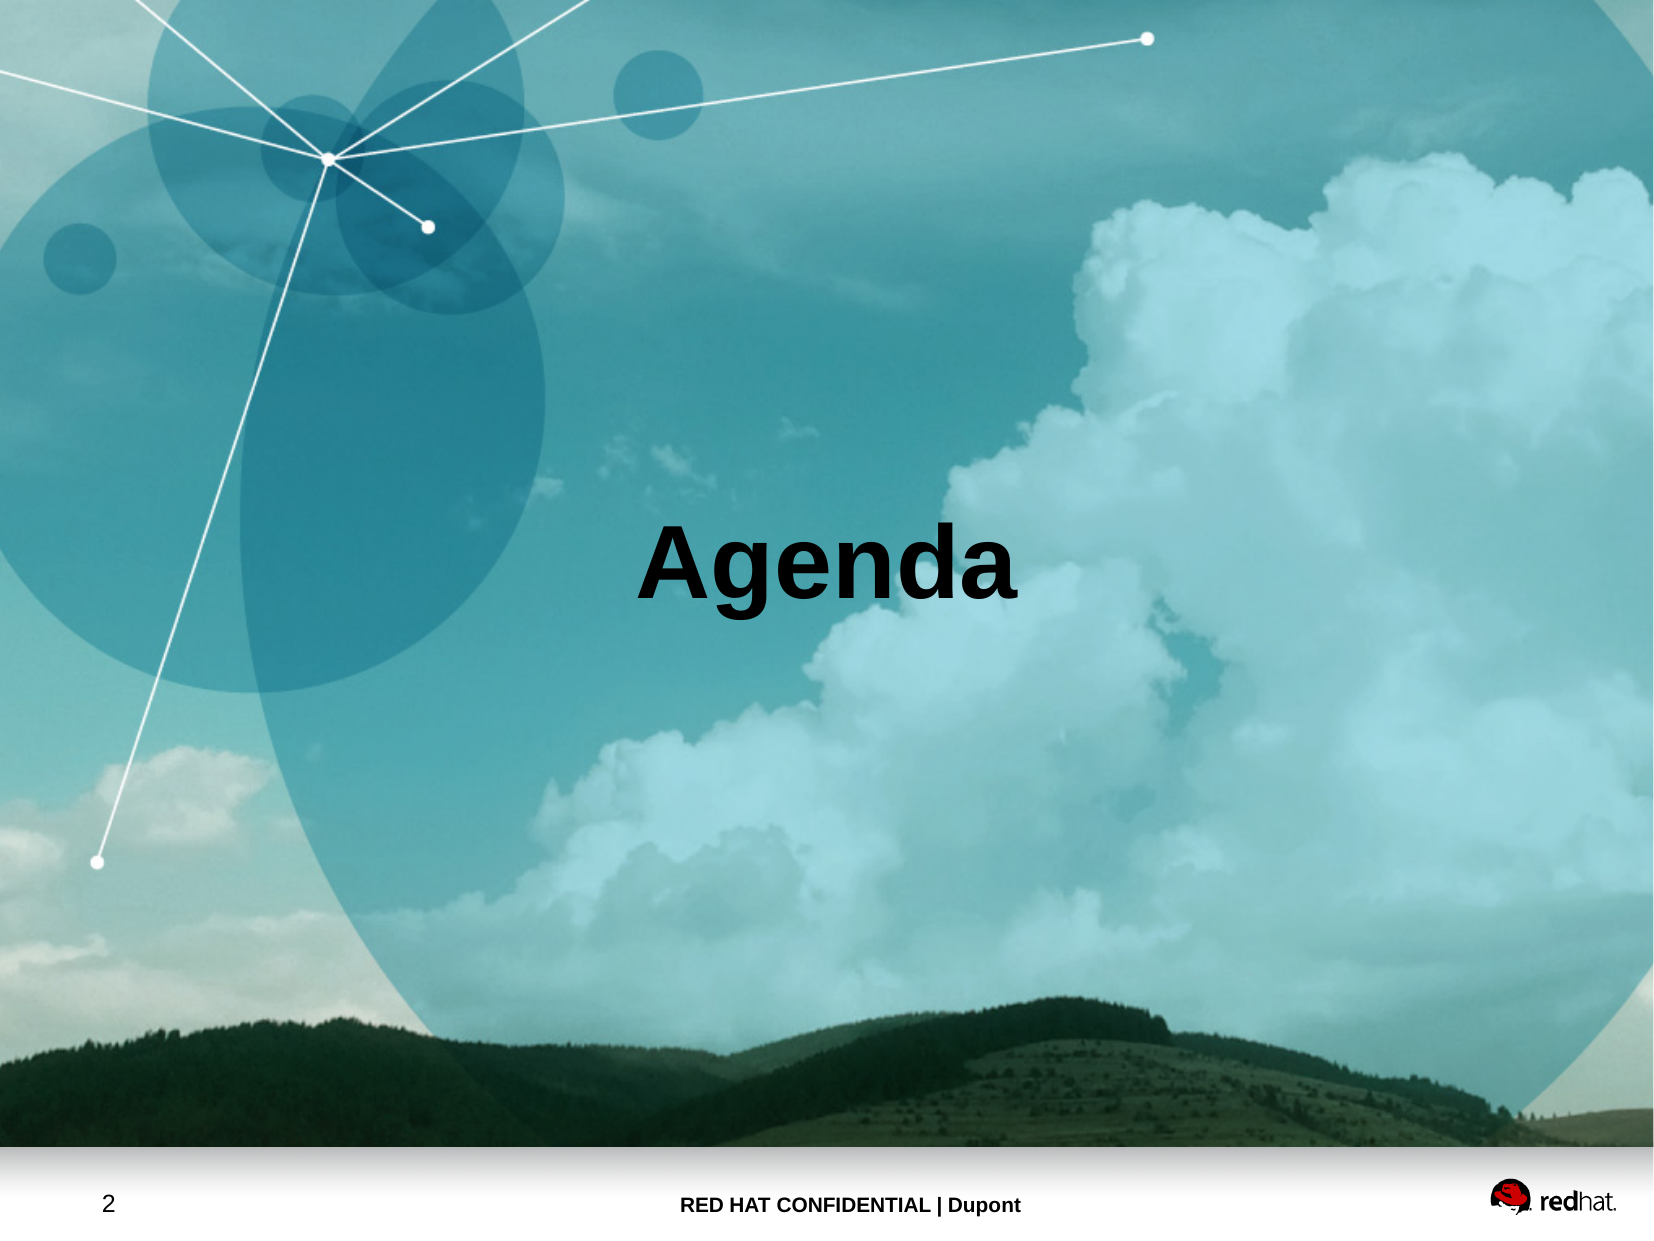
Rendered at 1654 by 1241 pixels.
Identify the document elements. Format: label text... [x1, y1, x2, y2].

text_box Agenda [82, 262, 1571, 862]
picture [0, 0, 1654, 1241]
